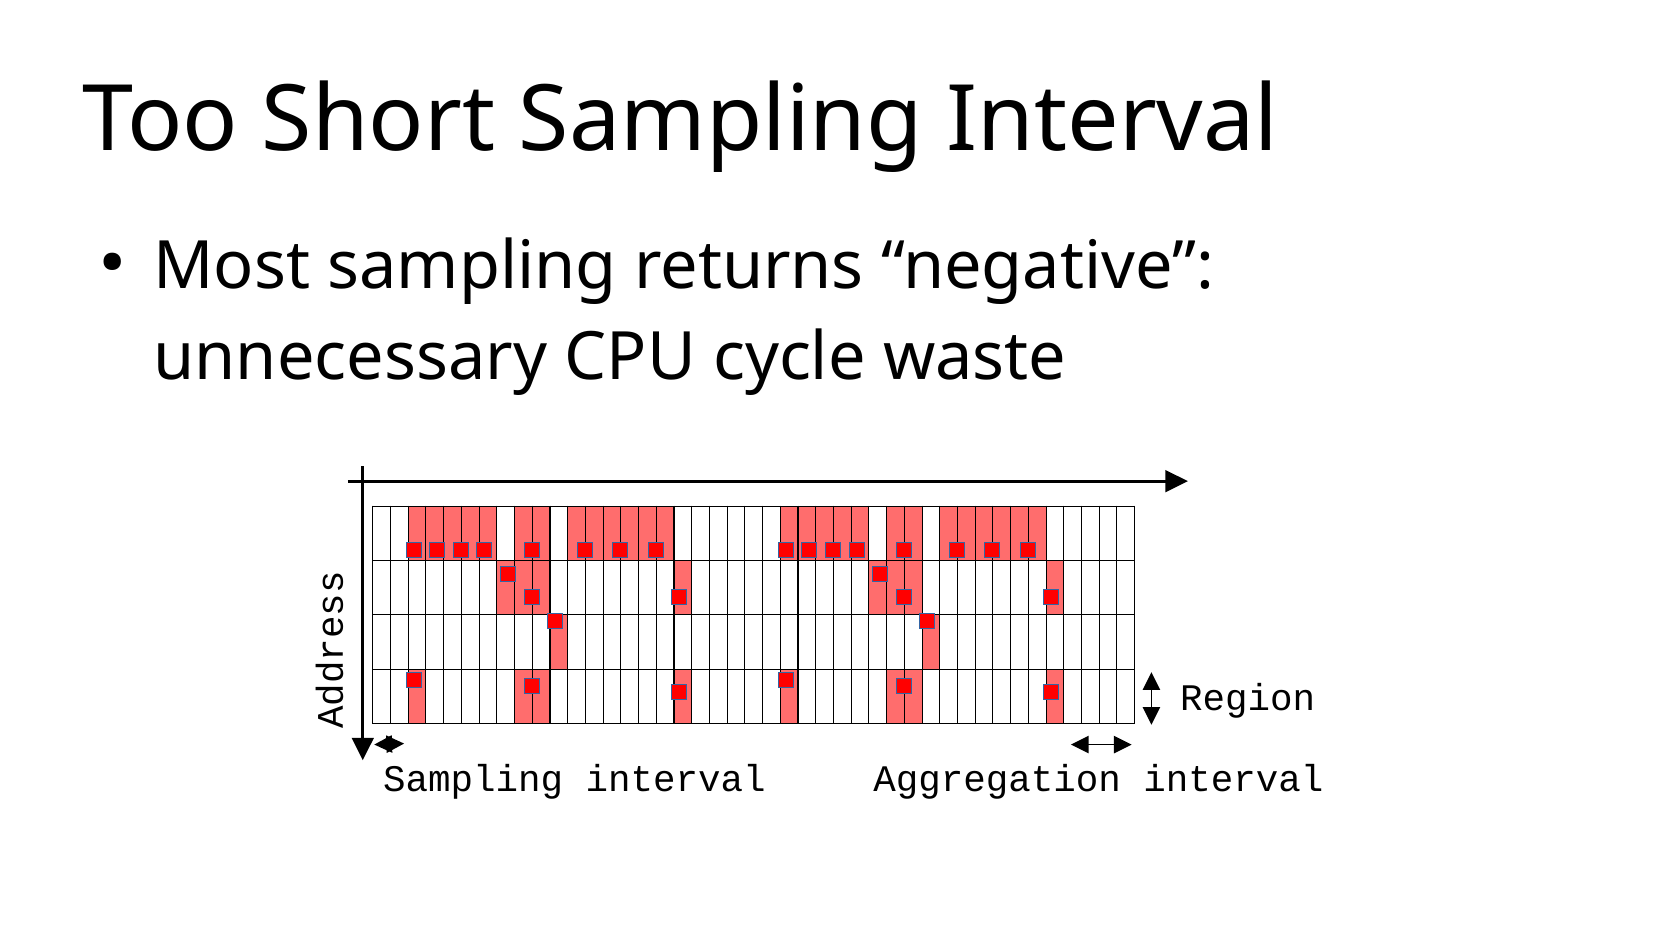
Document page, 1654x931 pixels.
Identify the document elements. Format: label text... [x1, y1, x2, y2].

table_cell [551, 615, 567, 669]
table_header [568, 507, 585, 560]
table_header [1011, 507, 1028, 560]
table_cell [480, 670, 496, 723]
table_cell [568, 561, 585, 614]
table_cell [497, 615, 514, 669]
table_cell [869, 670, 886, 723]
table_header [462, 507, 479, 560]
table_header [763, 507, 780, 560]
table_cell [869, 561, 886, 614]
table_cell [462, 670, 479, 723]
table_cell [462, 561, 479, 614]
table_cell [692, 615, 709, 669]
table_header [515, 507, 532, 560]
table_cell [1047, 561, 1063, 614]
text_box [612, 542, 628, 558]
table_cell [834, 670, 851, 723]
table_cell [728, 561, 744, 614]
table_cell [533, 561, 549, 614]
table_cell [852, 615, 868, 669]
table_cell [1011, 670, 1028, 723]
table_cell [1064, 670, 1081, 723]
text_box [1020, 542, 1036, 558]
table_cell [533, 670, 549, 723]
table_cell [958, 561, 975, 614]
table_cell [621, 561, 638, 614]
table_cell [444, 670, 461, 723]
table_cell [905, 561, 922, 614]
table_cell [462, 615, 479, 669]
table_cell [515, 615, 532, 669]
table_header [869, 507, 886, 560]
table_cell [763, 561, 780, 614]
text_box [849, 542, 865, 558]
table_cell [710, 615, 727, 669]
table_cell [586, 615, 603, 669]
table_header [799, 507, 815, 560]
table_cell [1029, 561, 1046, 614]
table_cell [869, 615, 886, 669]
text_box [476, 542, 492, 558]
table_cell [1117, 615, 1134, 669]
table_cell [1064, 615, 1081, 669]
text_box Aggregation interval [858, 752, 1339, 811]
table_header [621, 507, 638, 560]
table_cell [745, 561, 762, 614]
table_cell [444, 561, 461, 614]
table_header [976, 507, 992, 560]
text_box Sampling interval [368, 752, 781, 811]
table_cell [1047, 615, 1063, 669]
table_header [391, 507, 408, 560]
table_header [728, 507, 744, 560]
table_header [905, 507, 922, 560]
table_cell [568, 615, 585, 669]
table_cell [551, 670, 567, 723]
table_header [586, 507, 603, 560]
table_cell [799, 615, 815, 669]
table_cell [692, 561, 709, 614]
table_cell [426, 615, 443, 669]
table_cell [657, 670, 673, 723]
table_cell [976, 561, 992, 614]
table_header [675, 507, 691, 560]
table_header [1100, 507, 1116, 560]
table_cell [745, 615, 762, 669]
table_header [852, 507, 868, 560]
table_cell [675, 615, 691, 669]
table_header [710, 507, 727, 560]
table_header [639, 507, 656, 560]
table_cell [710, 670, 727, 723]
table_header [958, 507, 975, 560]
text_box [778, 672, 794, 688]
table_cell [568, 670, 585, 723]
table_cell [763, 615, 780, 669]
list Most sampling returns “negative”: unnecessary CPU cycle waste [82, 217, 1571, 758]
table_cell [551, 561, 567, 614]
table_header [692, 507, 709, 560]
table_cell [799, 561, 815, 614]
text_box [453, 542, 469, 558]
table_cell [675, 670, 691, 723]
table_cell [816, 670, 833, 723]
table_cell [692, 670, 709, 723]
table_cell [444, 615, 461, 669]
text_box [406, 542, 422, 558]
table_cell [604, 561, 620, 614]
table_header [444, 507, 461, 560]
text_box [648, 542, 664, 558]
table_cell [1117, 561, 1134, 614]
text_box [896, 589, 912, 605]
table_cell [657, 561, 673, 614]
table_header [923, 507, 939, 560]
table_cell [905, 615, 922, 669]
text_box [778, 542, 794, 558]
table_cell [639, 561, 656, 614]
table_cell [940, 561, 957, 614]
text_box [825, 542, 841, 558]
table_cell [799, 670, 815, 723]
table_cell [923, 561, 939, 614]
table_cell [426, 670, 443, 723]
table_cell [1117, 670, 1134, 723]
table_cell [905, 670, 922, 723]
table_cell [887, 670, 904, 723]
table_header [1117, 507, 1134, 560]
table_cell [1100, 561, 1116, 614]
table_header [551, 507, 567, 560]
table_cell [781, 670, 797, 723]
text_box [547, 613, 563, 629]
table_cell [639, 670, 656, 723]
table_header [1082, 507, 1099, 560]
table_header [604, 507, 620, 560]
table_header [887, 507, 904, 560]
text_box [524, 589, 540, 605]
table_cell [604, 670, 620, 723]
table_cell [409, 670, 425, 723]
table_cell [958, 670, 975, 723]
text_box [671, 589, 687, 605]
table_header [533, 507, 549, 560]
table_cell [1064, 561, 1081, 614]
table_cell [976, 670, 992, 723]
text_box [896, 678, 912, 694]
table_cell [728, 615, 744, 669]
text_box [801, 542, 817, 558]
table_cell [1082, 615, 1099, 669]
table_cell [1011, 615, 1028, 669]
table_cell [586, 670, 603, 723]
table_cell [781, 561, 797, 614]
table_cell [639, 615, 656, 669]
table_cell [923, 670, 939, 723]
table_header [409, 507, 425, 560]
table_cell [745, 670, 762, 723]
text_box [429, 542, 445, 558]
table_header [426, 507, 443, 560]
text_box [524, 678, 540, 694]
table_cell [976, 615, 992, 669]
text_box Region [1165, 672, 1331, 730]
text_box [1043, 589, 1059, 605]
table_cell [728, 670, 744, 723]
table_cell [1029, 615, 1046, 669]
table_cell [1082, 670, 1099, 723]
text_box [500, 566, 516, 582]
table_cell [923, 615, 939, 669]
table_cell [993, 615, 1010, 669]
table_header [480, 507, 496, 560]
table_cell [993, 561, 1010, 614]
table_cell [621, 670, 638, 723]
text_box [577, 542, 593, 558]
table_header [1064, 507, 1081, 560]
table_cell [515, 670, 532, 723]
text_box [984, 542, 1000, 558]
table_cell [958, 615, 975, 669]
table_cell [852, 561, 868, 614]
table_cell [497, 670, 514, 723]
table_header [1047, 507, 1063, 560]
table_cell [816, 561, 833, 614]
table_header [497, 507, 514, 560]
table_cell [763, 670, 780, 723]
text_box [919, 613, 935, 629]
table_cell [887, 561, 904, 614]
table_cell [1100, 670, 1116, 723]
text_box Address [304, 538, 405, 744]
text_box [1043, 684, 1059, 700]
text_box [949, 542, 965, 558]
table_header [993, 507, 1010, 560]
table_cell [621, 615, 638, 669]
table_cell [887, 615, 904, 669]
table_header [940, 507, 957, 560]
table_cell [1011, 561, 1028, 614]
table_cell [1029, 670, 1046, 723]
text_box [896, 542, 912, 558]
text_box [872, 566, 888, 582]
table_header [1029, 507, 1046, 560]
table_cell [480, 615, 496, 669]
table_cell [834, 615, 851, 669]
title Too Short Sampling Interval [82, 37, 1571, 193]
table_cell [816, 615, 833, 669]
table_cell [586, 561, 603, 614]
table_header [373, 507, 390, 538]
table_cell [710, 561, 727, 614]
table_cell [409, 561, 425, 614]
table_cell [993, 670, 1010, 723]
table_cell [533, 615, 549, 669]
table_cell [1047, 670, 1063, 723]
table_header [816, 507, 833, 560]
table_cell [781, 615, 797, 669]
table_cell [834, 561, 851, 614]
text_box [406, 672, 422, 688]
table_cell [515, 561, 532, 614]
table_header [781, 507, 797, 560]
table_cell [940, 615, 957, 669]
table_cell [657, 615, 673, 669]
table_cell [1082, 561, 1099, 614]
table_cell [675, 561, 691, 614]
table_cell [604, 615, 620, 669]
table_header [657, 507, 673, 560]
table_cell [480, 561, 496, 614]
table_cell [426, 561, 443, 614]
table_cell [940, 670, 957, 723]
text_box [671, 684, 687, 700]
table_cell [852, 670, 868, 723]
table_cell [409, 615, 425, 669]
table_cell [497, 561, 514, 614]
table_cell [1100, 615, 1116, 669]
table_header [834, 507, 851, 560]
table_header [745, 507, 762, 560]
text_box [524, 542, 540, 558]
